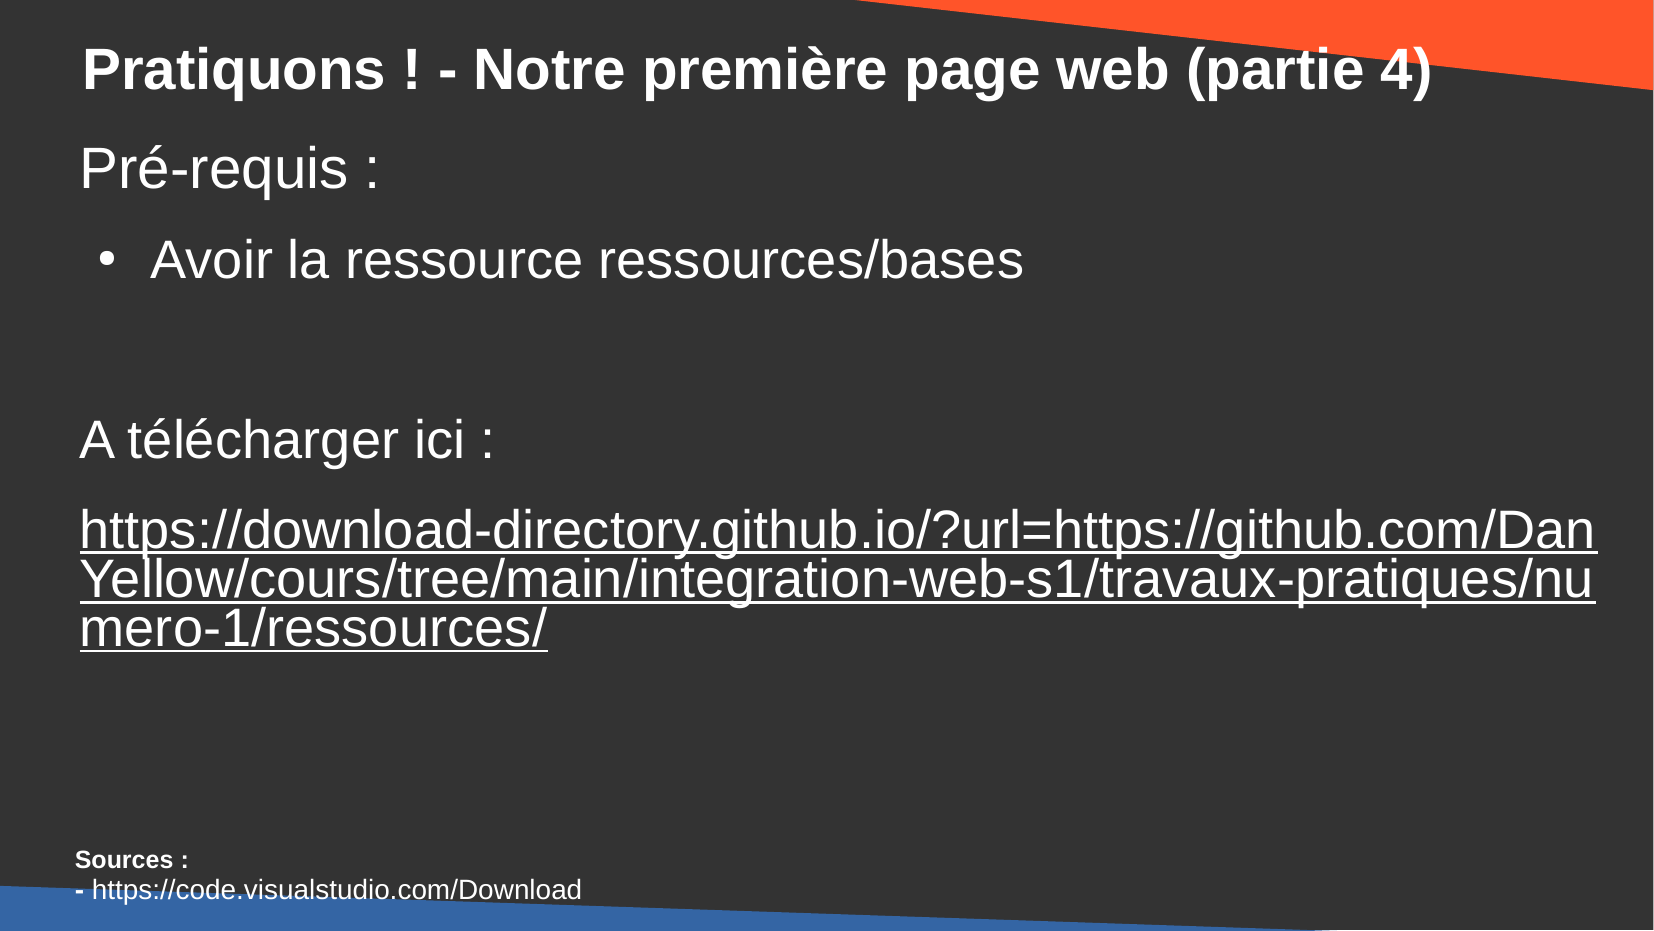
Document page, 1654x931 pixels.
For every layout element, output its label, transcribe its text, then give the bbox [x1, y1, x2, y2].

list Pré-requis : Avoir la ressource ressources/bases A télécharger ici : https://download-directory.github.io/?url=https://github.com/DanYellow/cours/tree/main/integration-web-s1/travaux-pratiques/numero-1/ressources/ [79, 135, 1619, 721]
text_box [0, 885, 1337, 931]
text_box Sources : - https://code.visualstudio.com/Download [60, 838, 1146, 928]
text_box [854, 0, 1654, 91]
title Pratiquons ! - Notre première page web (partie 4) [82, 37, 1571, 114]
